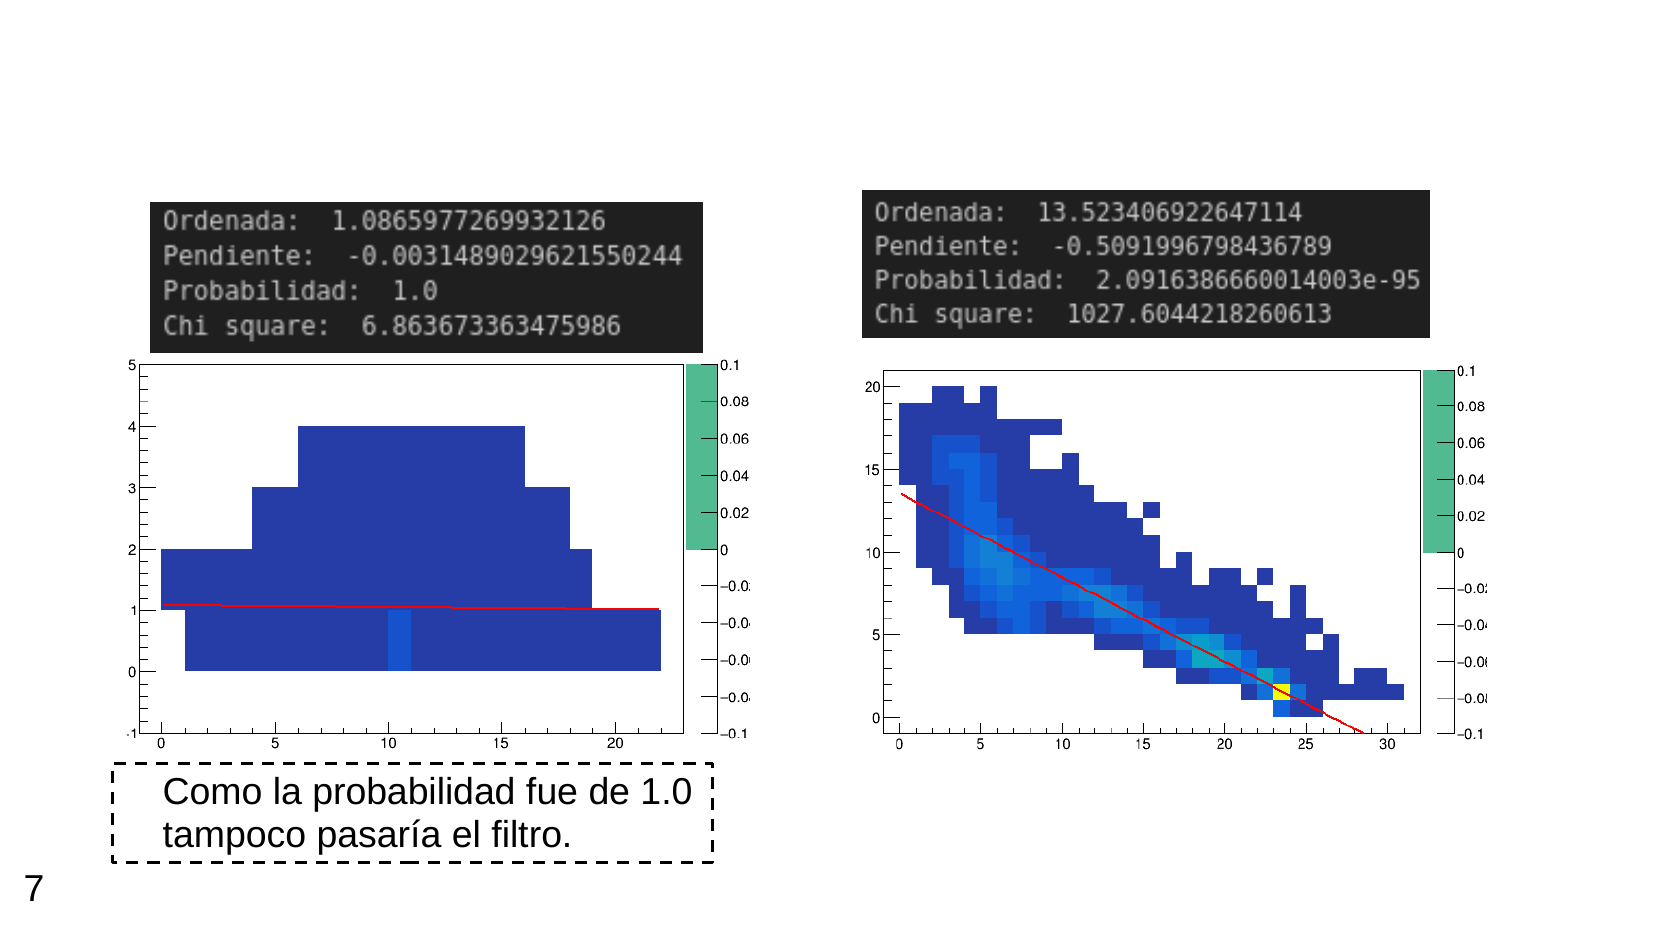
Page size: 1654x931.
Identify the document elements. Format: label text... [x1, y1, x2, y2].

picture [862, 190, 1430, 338]
text_box <number> [8, 860, 638, 931]
picture [862, 356, 1487, 751]
picture [126, 202, 751, 751]
text_box Como la probabilidad fue de 1.0 tampoco pasaría el filtro. [112, 763, 713, 863]
